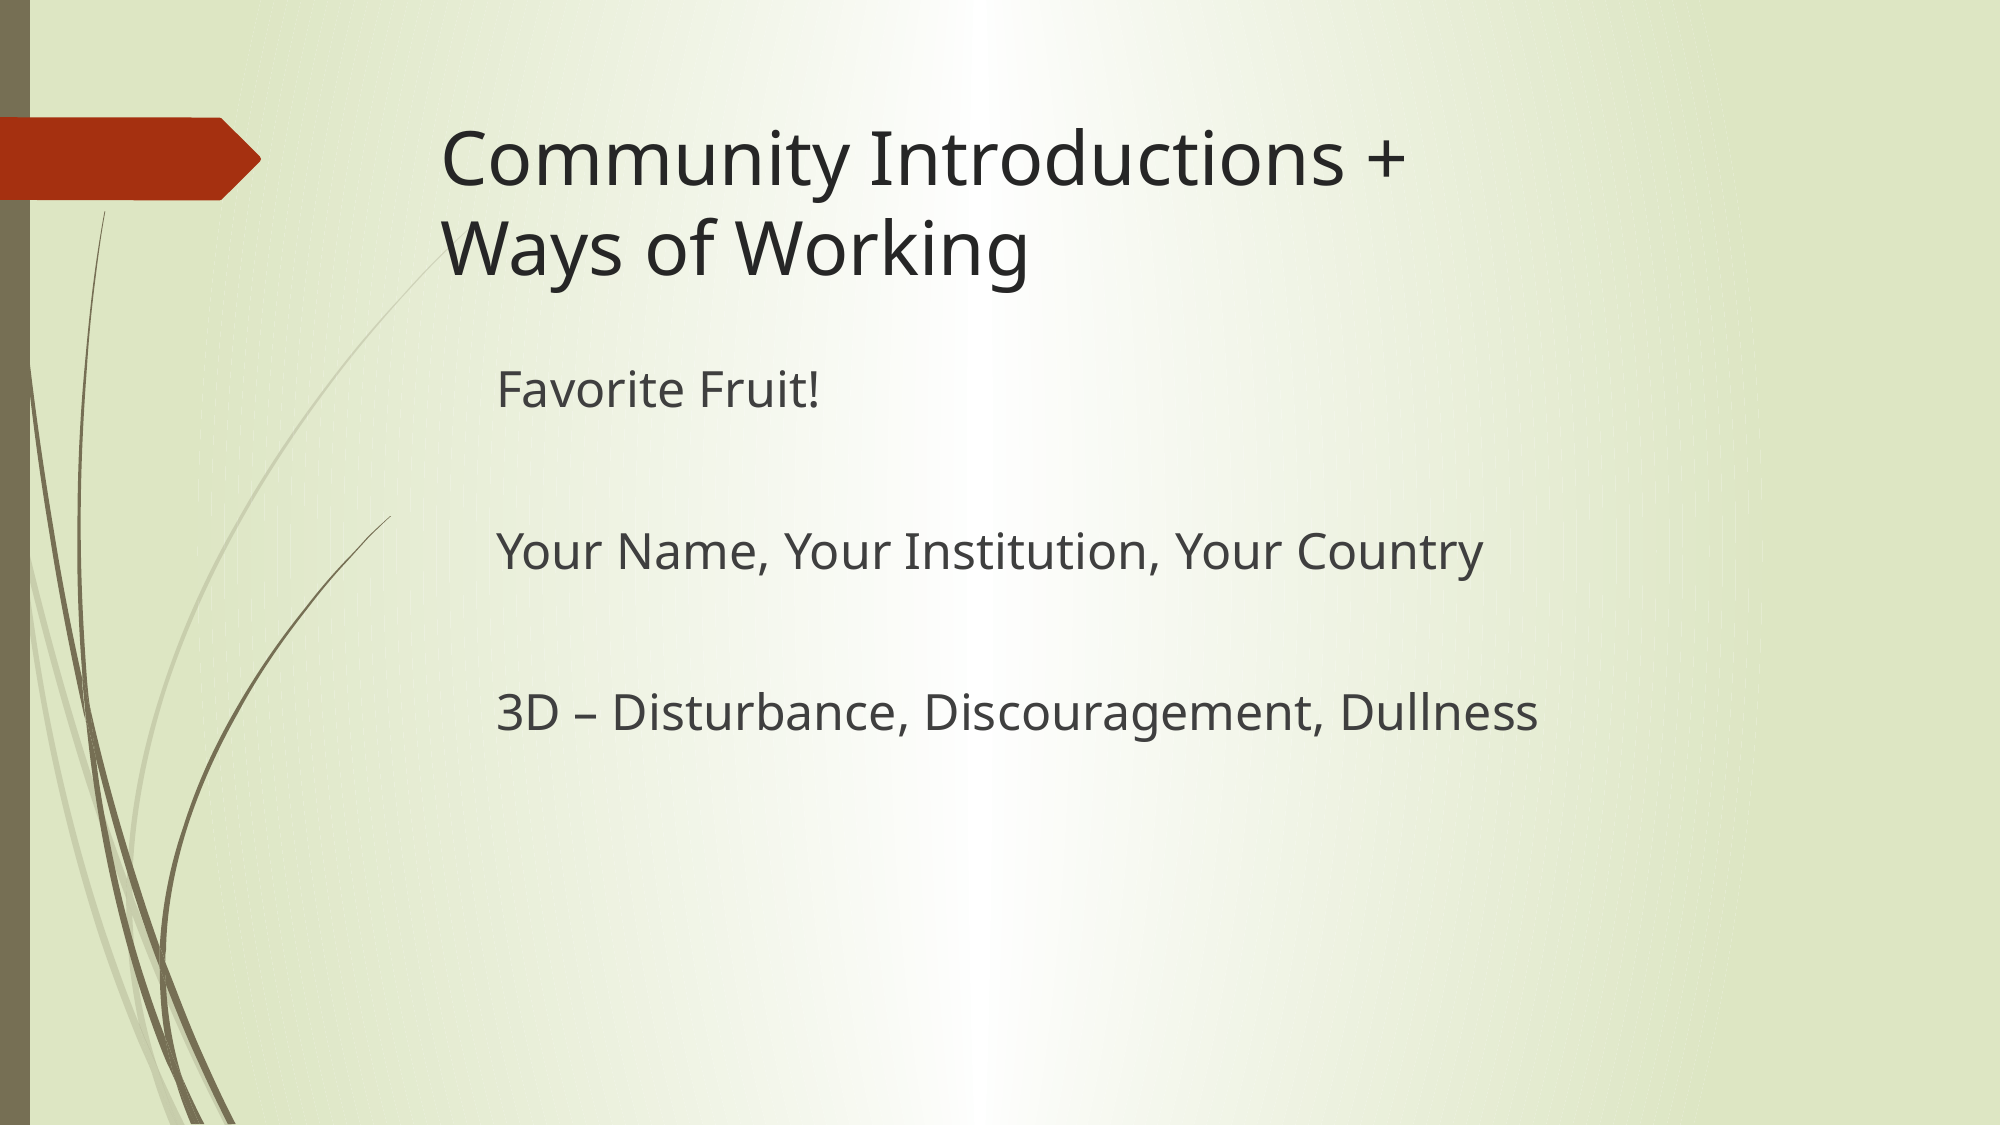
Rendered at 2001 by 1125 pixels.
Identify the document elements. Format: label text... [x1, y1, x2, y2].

title Community Introductions + Ways of Working [425, 102, 1888, 313]
list Favorite Fruit! Your Name, Your Institution, Your Country 3D – Disturbance, Discouragement, Dullness [424, 350, 1888, 970]
